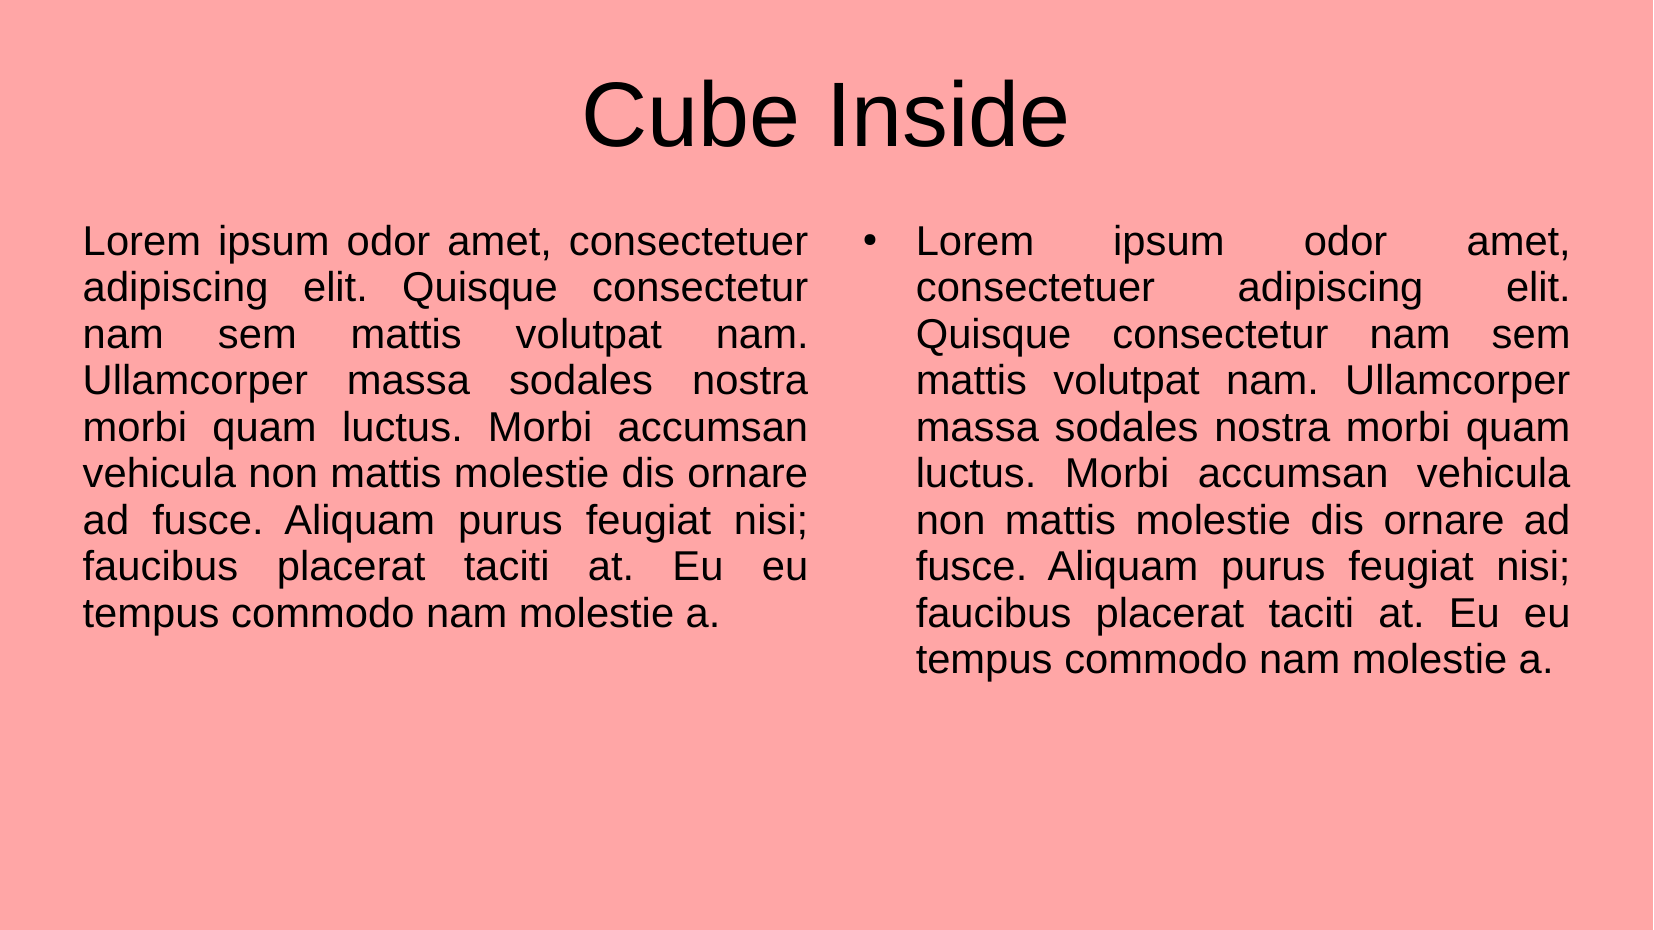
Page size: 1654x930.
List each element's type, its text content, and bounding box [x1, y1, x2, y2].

list Lorem ipsum odor amet, consectetuer adipiscing elit. Quisque consectetur nam sem mattis volutpat nam. Ullamcorper massa sodales nostra morbi quam luctus. Morbi accumsan vehicula non mattis molestie dis ornare ad fusce. Aliquam purus feugiat nisi; faucibus placerat taciti at. Eu eu tempus commodo nam molestie a. [844, 217, 1571, 757]
title Cube Inside [82, 37, 1571, 193]
list Lorem ipsum odor amet, consectetuer adipiscing elit. Quisque consectetur nam sem mattis volutpat nam. Ullamcorper massa sodales nostra morbi quam luctus. Morbi accumsan vehicula non mattis molestie dis ornare ad fusce. Aliquam purus feugiat nisi; faucibus placerat taciti at. Eu eu tempus commodo nam molestie a. [82, 217, 809, 757]
